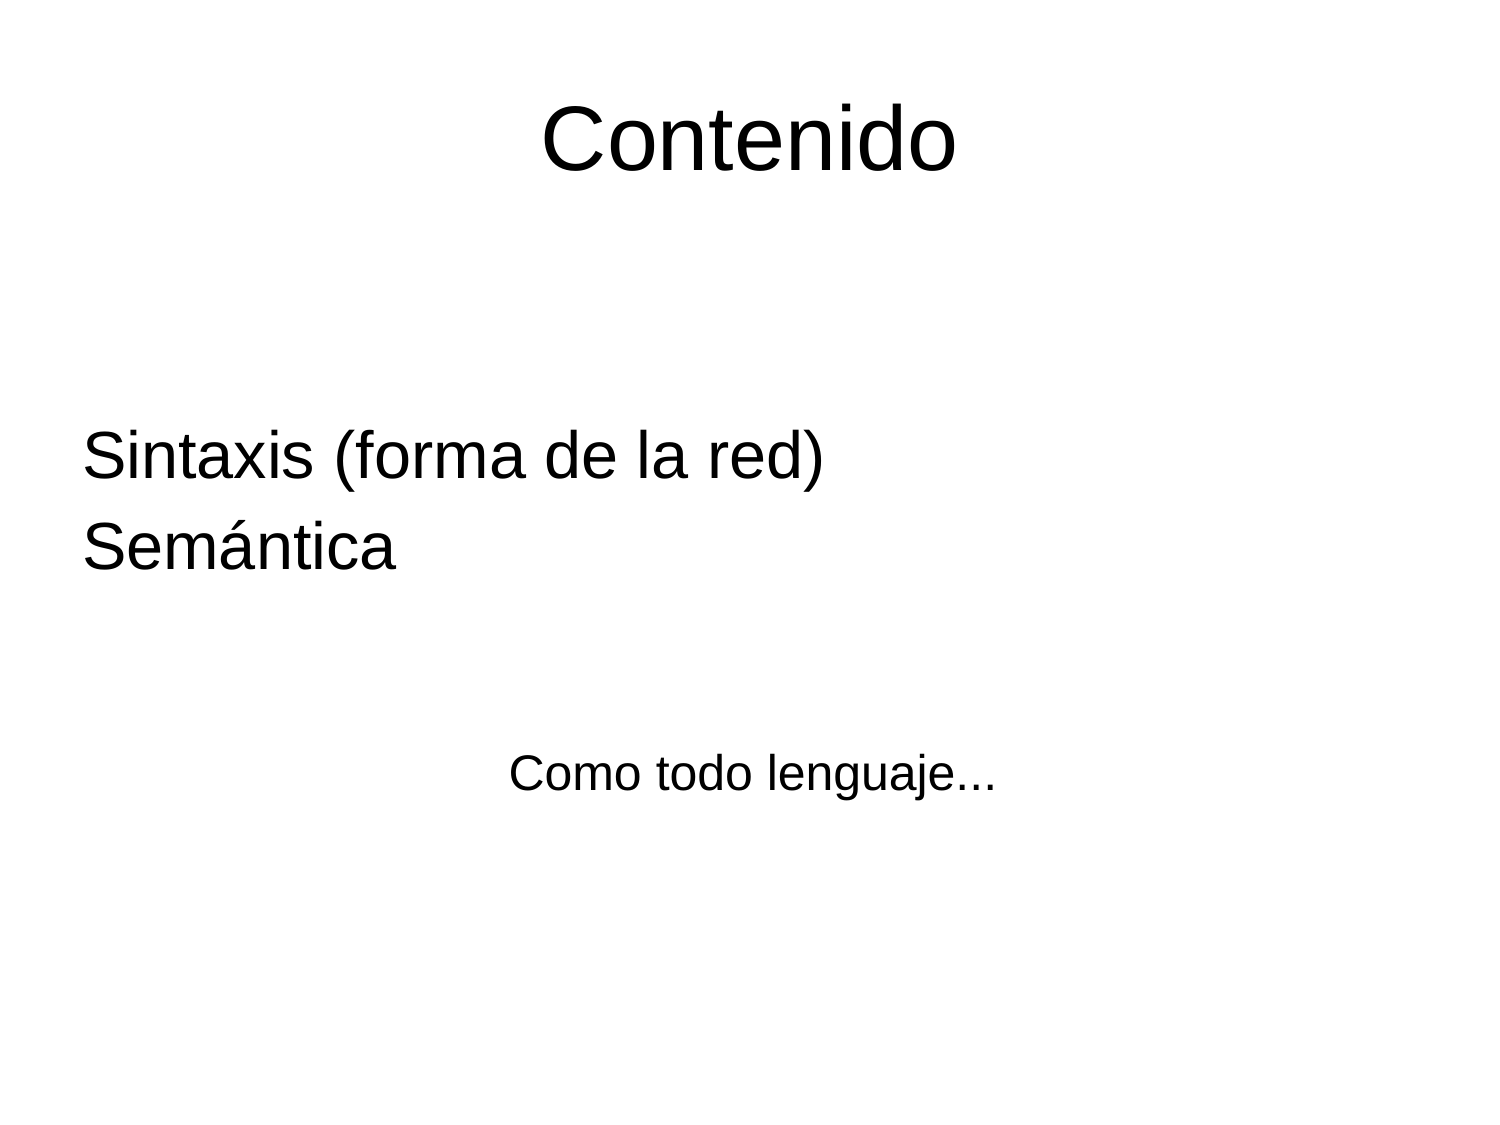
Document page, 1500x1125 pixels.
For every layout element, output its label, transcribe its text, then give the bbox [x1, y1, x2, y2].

text_box Como todo lenguaje... [236, 738, 1270, 812]
list Sintaxis (forma de la red) Semántica [67, 410, 1418, 650]
title Contenido [75, 45, 1426, 233]
